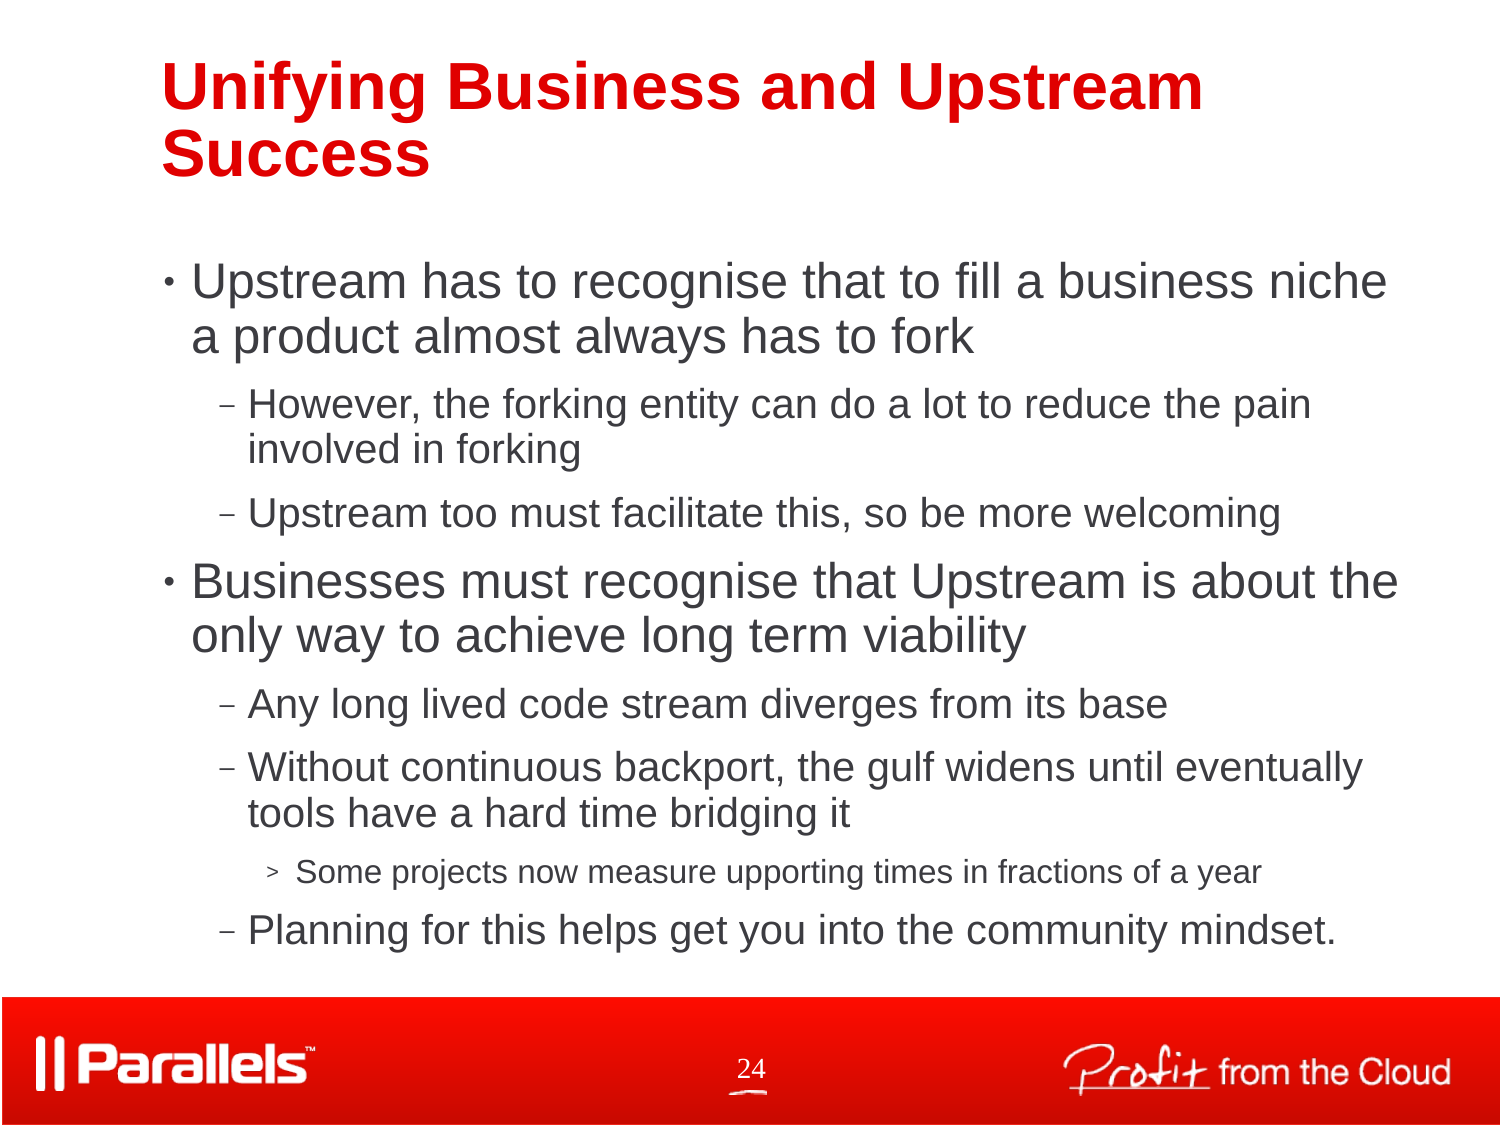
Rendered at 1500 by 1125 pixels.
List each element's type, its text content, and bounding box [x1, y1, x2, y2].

picture [36, 1034, 318, 1091]
list Upstream has to recognise that to fill a business niche a product almost always has to fork However, the forking entity can do a lot to reduce the pain involved in forking Upstream too must facilitate this, so be more welcoming Businesses must recognise that Upstream is about the only way to achieve long term viability Any long lived code stream diverges from its base Without continuous backport, the gulf widens until eventually tools have a hard time bridging it Some projects now measure upporting times in fractions of a year Planning for this helps get you into the community mindset. [163, 254, 1404, 998]
picture [1049, 1033, 1465, 1096]
picture [727, 1090, 767, 1095]
title Unifying Business and Upstream Success [161, 41, 1383, 205]
